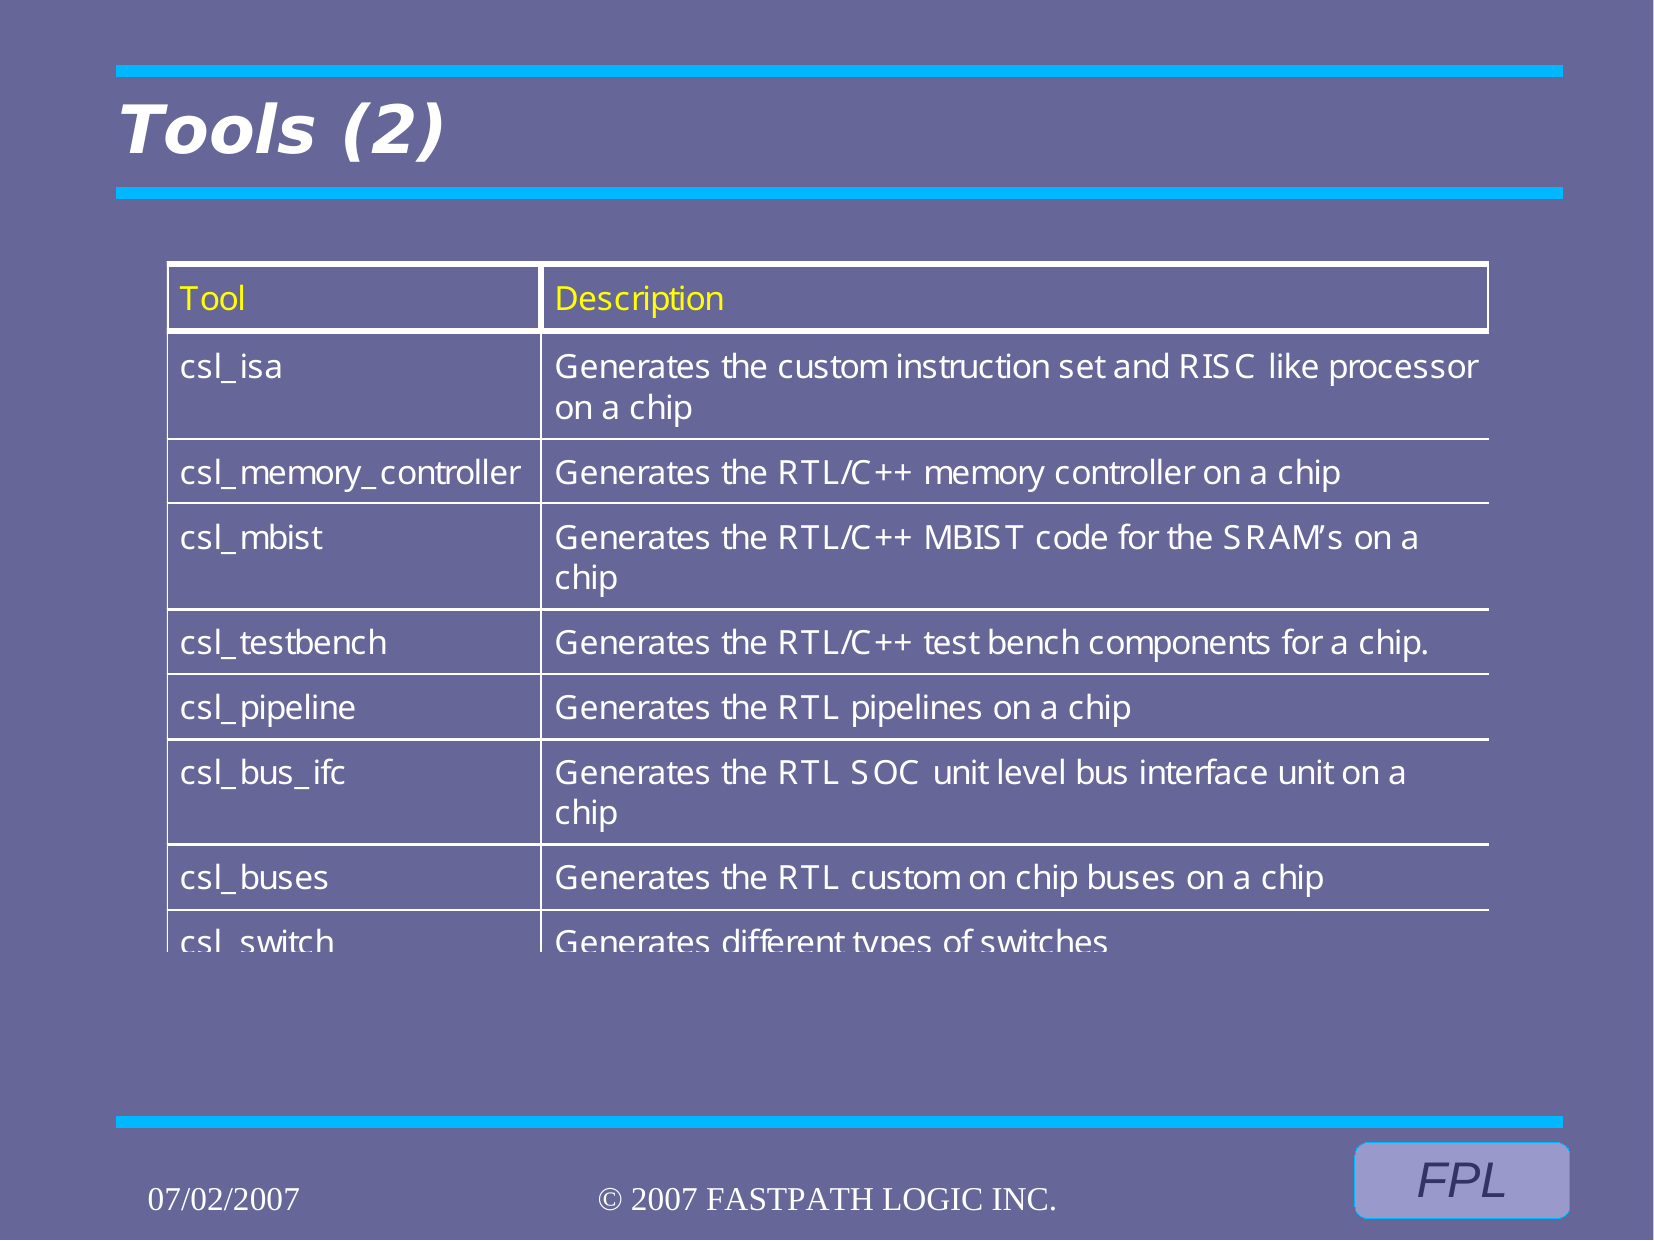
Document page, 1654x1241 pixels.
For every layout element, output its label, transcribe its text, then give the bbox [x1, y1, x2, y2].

chart [166, 261, 1489, 952]
title Tools (2) [118, 41, 1531, 219]
